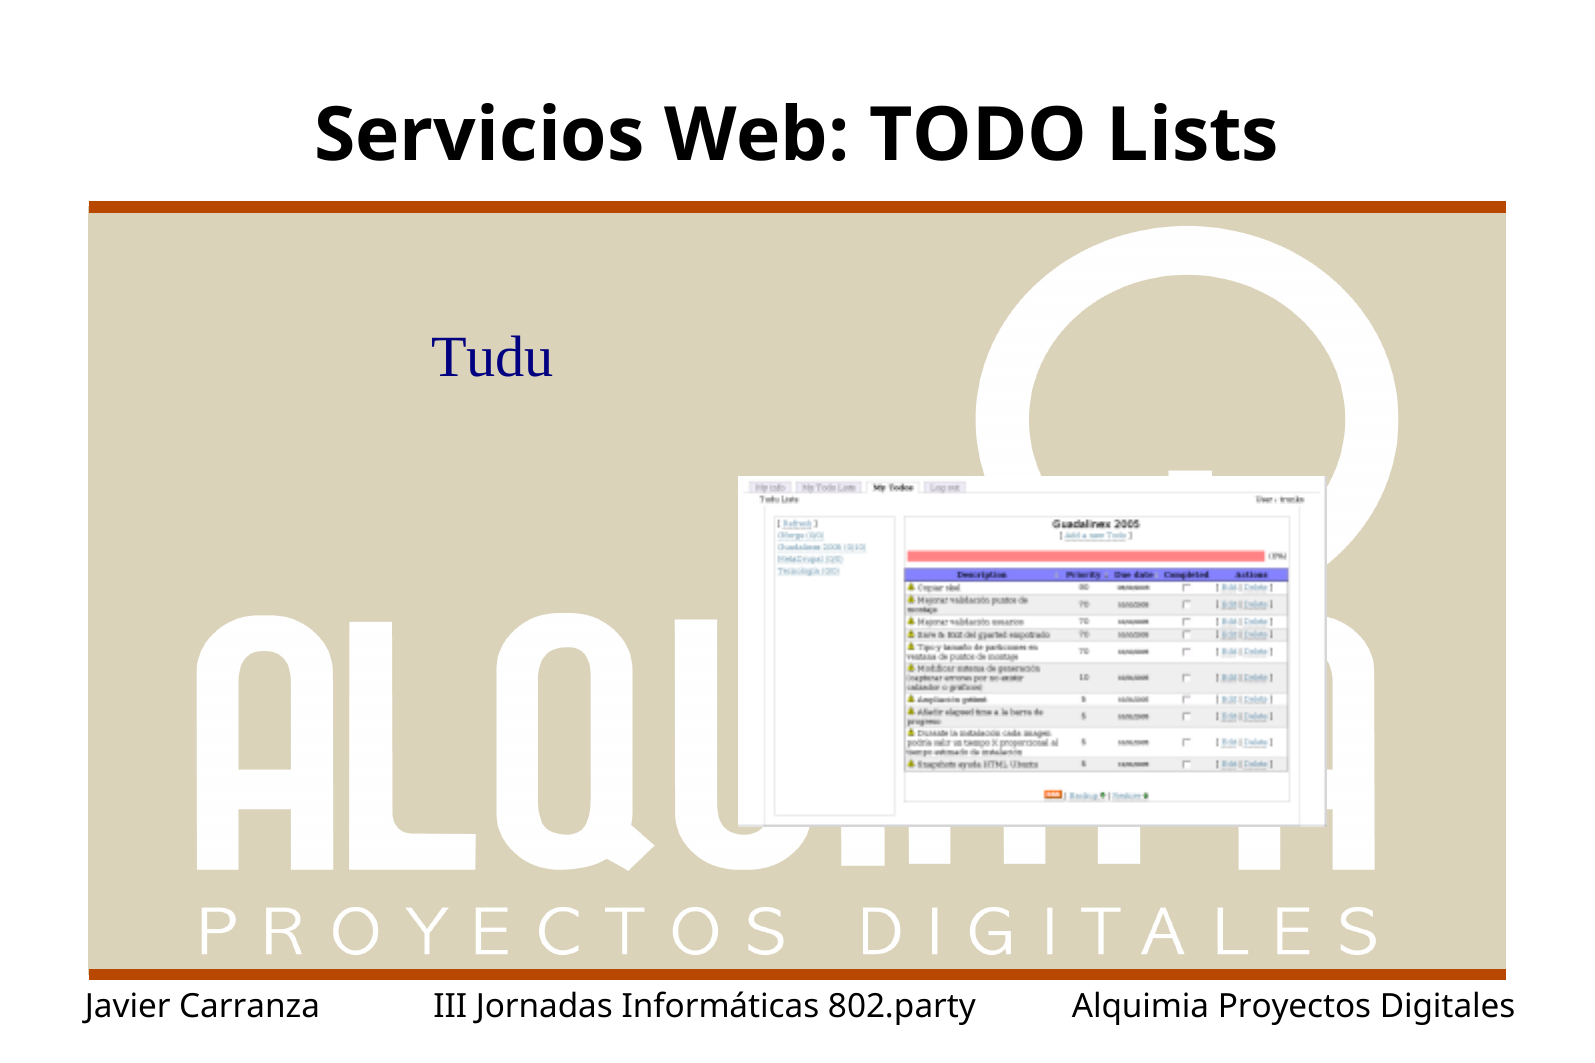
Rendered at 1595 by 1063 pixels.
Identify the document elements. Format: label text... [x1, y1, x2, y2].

list Tudu [413, 324, 1516, 951]
text_box Javier Carranza III Jornadas Informáticas 802.party Alquimia Proyectos Digitales [81, 974, 1513, 1048]
title Servicios Web: TODO Lists [79, 42, 1515, 220]
picture [88, 220, 1506, 969]
picture [738, 476, 1327, 827]
